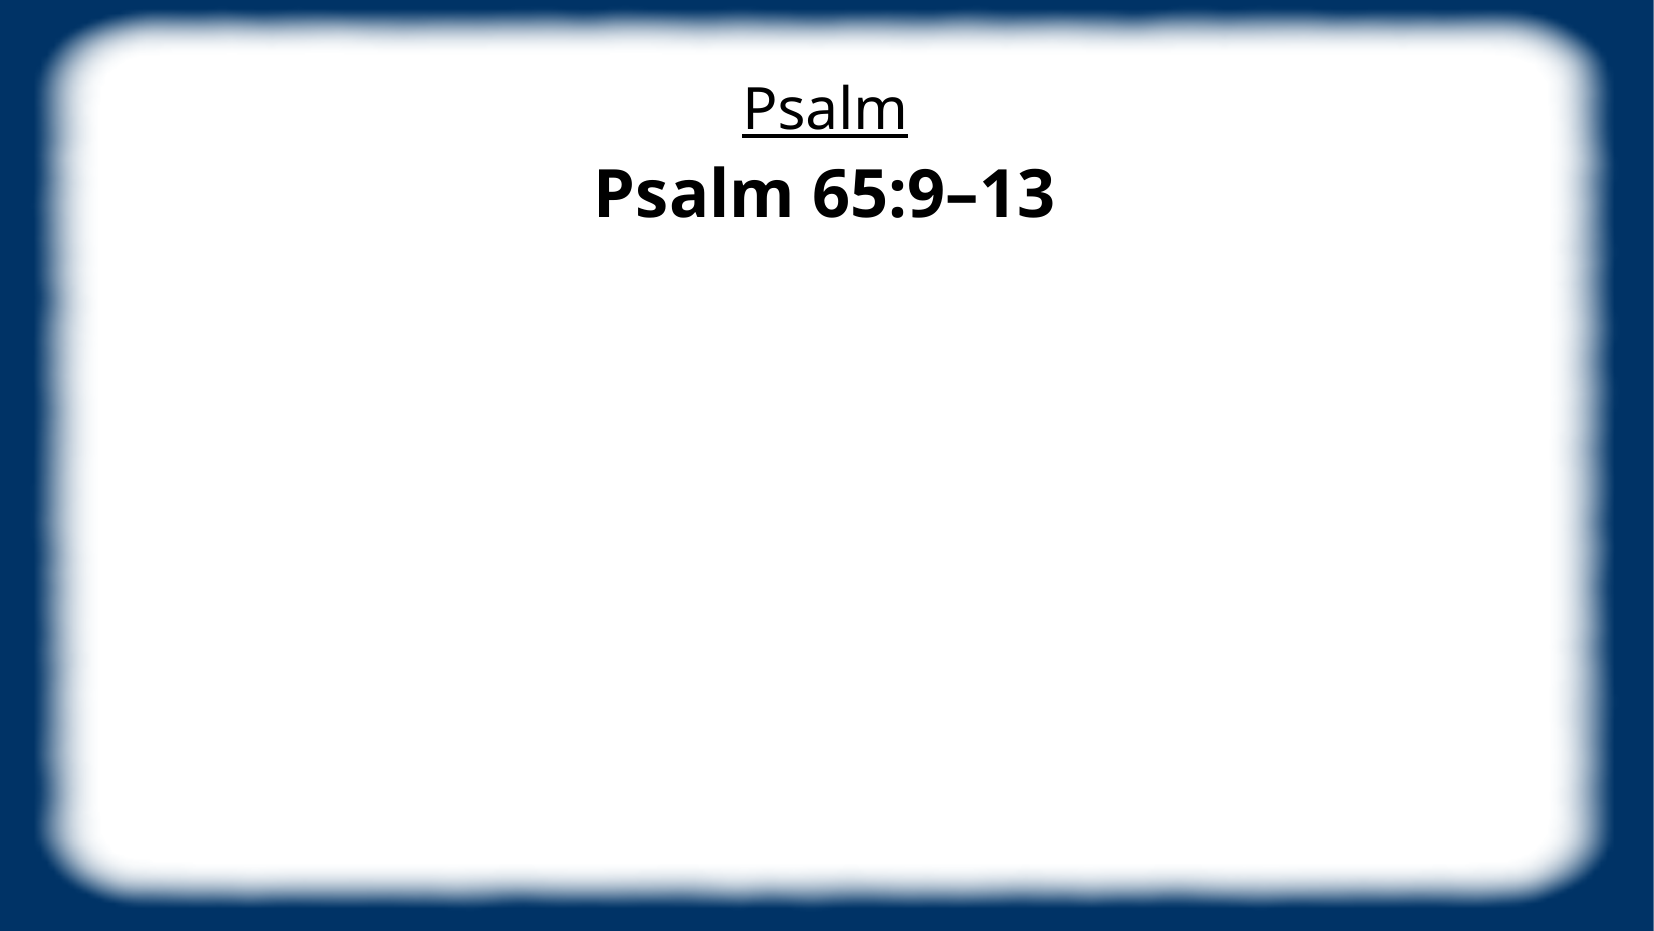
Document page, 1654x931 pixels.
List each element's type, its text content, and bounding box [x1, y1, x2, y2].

text_box Psalm Psalm 65:9–13 [90, 60, 1561, 241]
picture [0, 0, 1654, 931]
